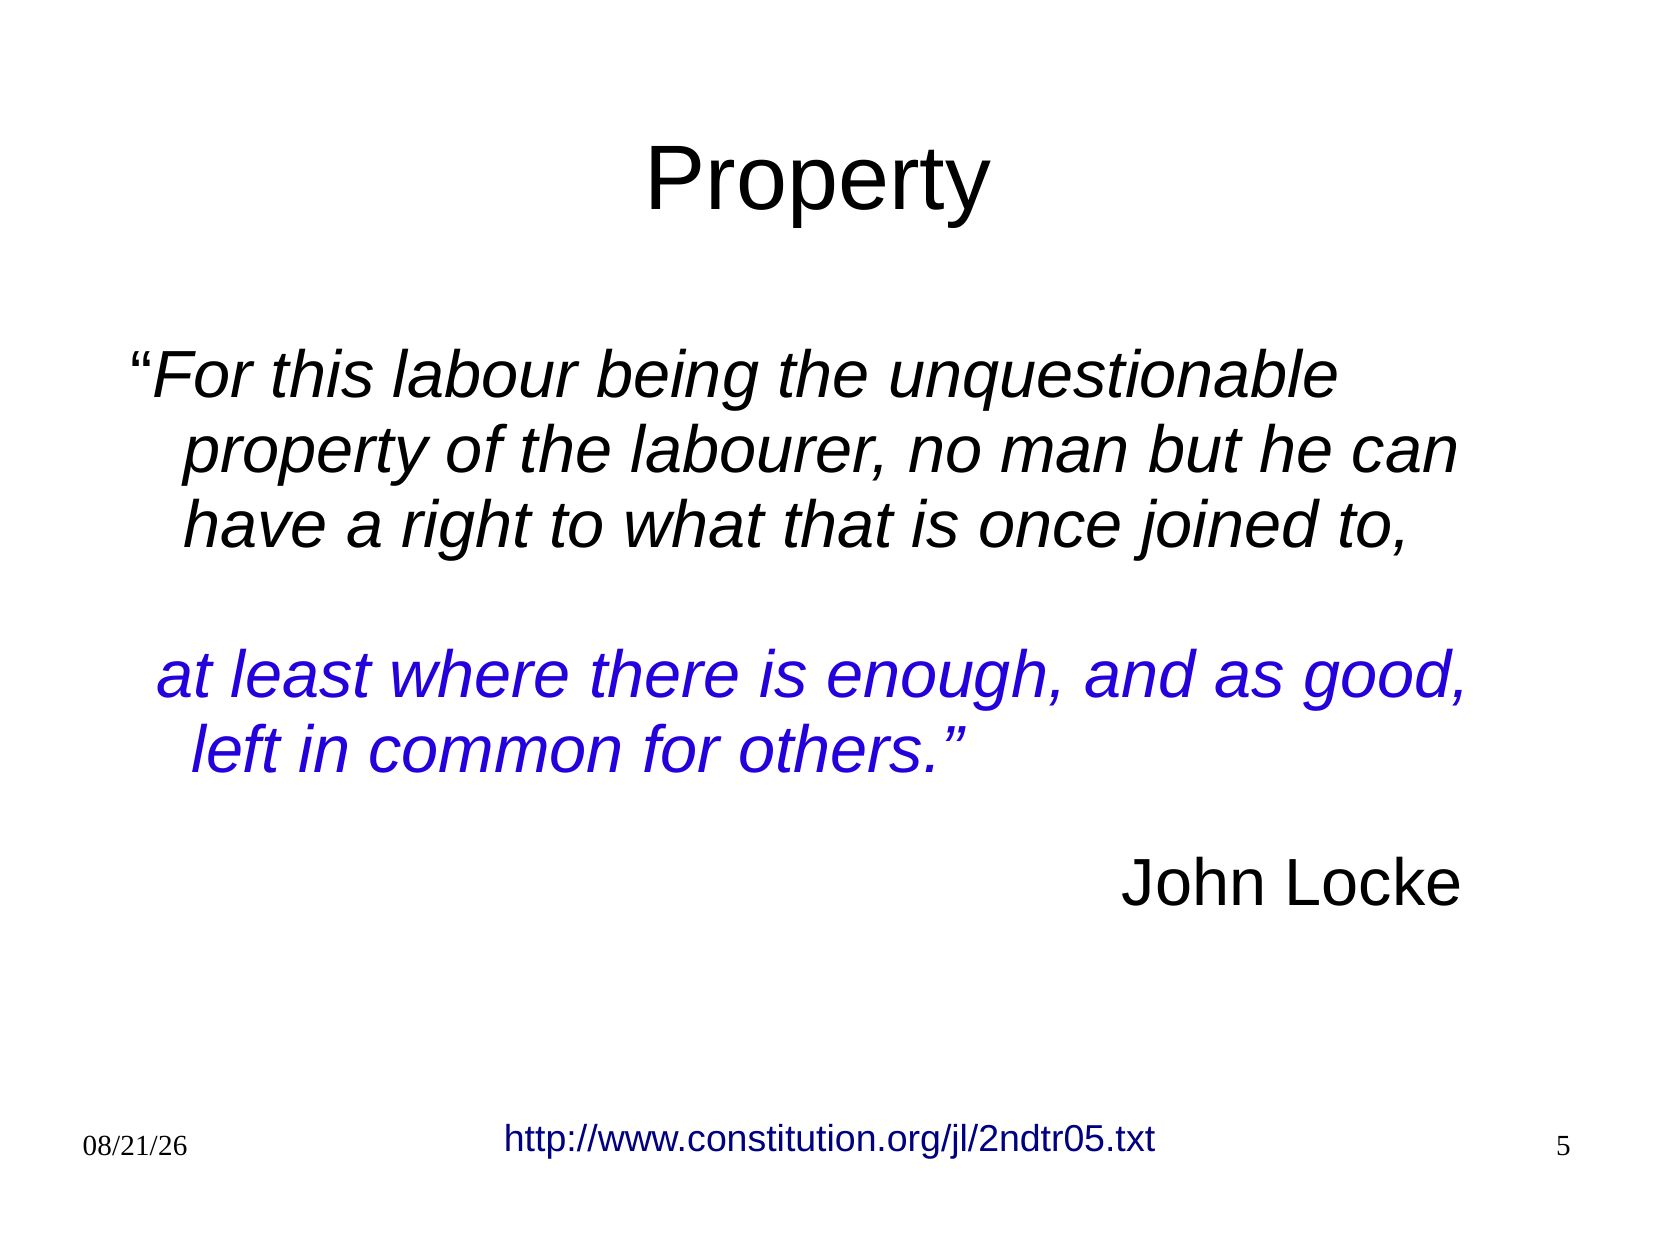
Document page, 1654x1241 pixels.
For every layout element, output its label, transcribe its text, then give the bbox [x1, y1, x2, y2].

list “For this labour being the unquestionable property of the labourer, no man but he can have a right to what that is once joined to, John Locke [112, 337, 1538, 1013]
text_box http://www.constitution.org/jl/2ndtr05.txt [489, 1109, 1201, 1167]
list at least where there is enough, and as good, left in common for others.” [120, 637, 1546, 826]
title Property [86, 82, 1576, 275]
